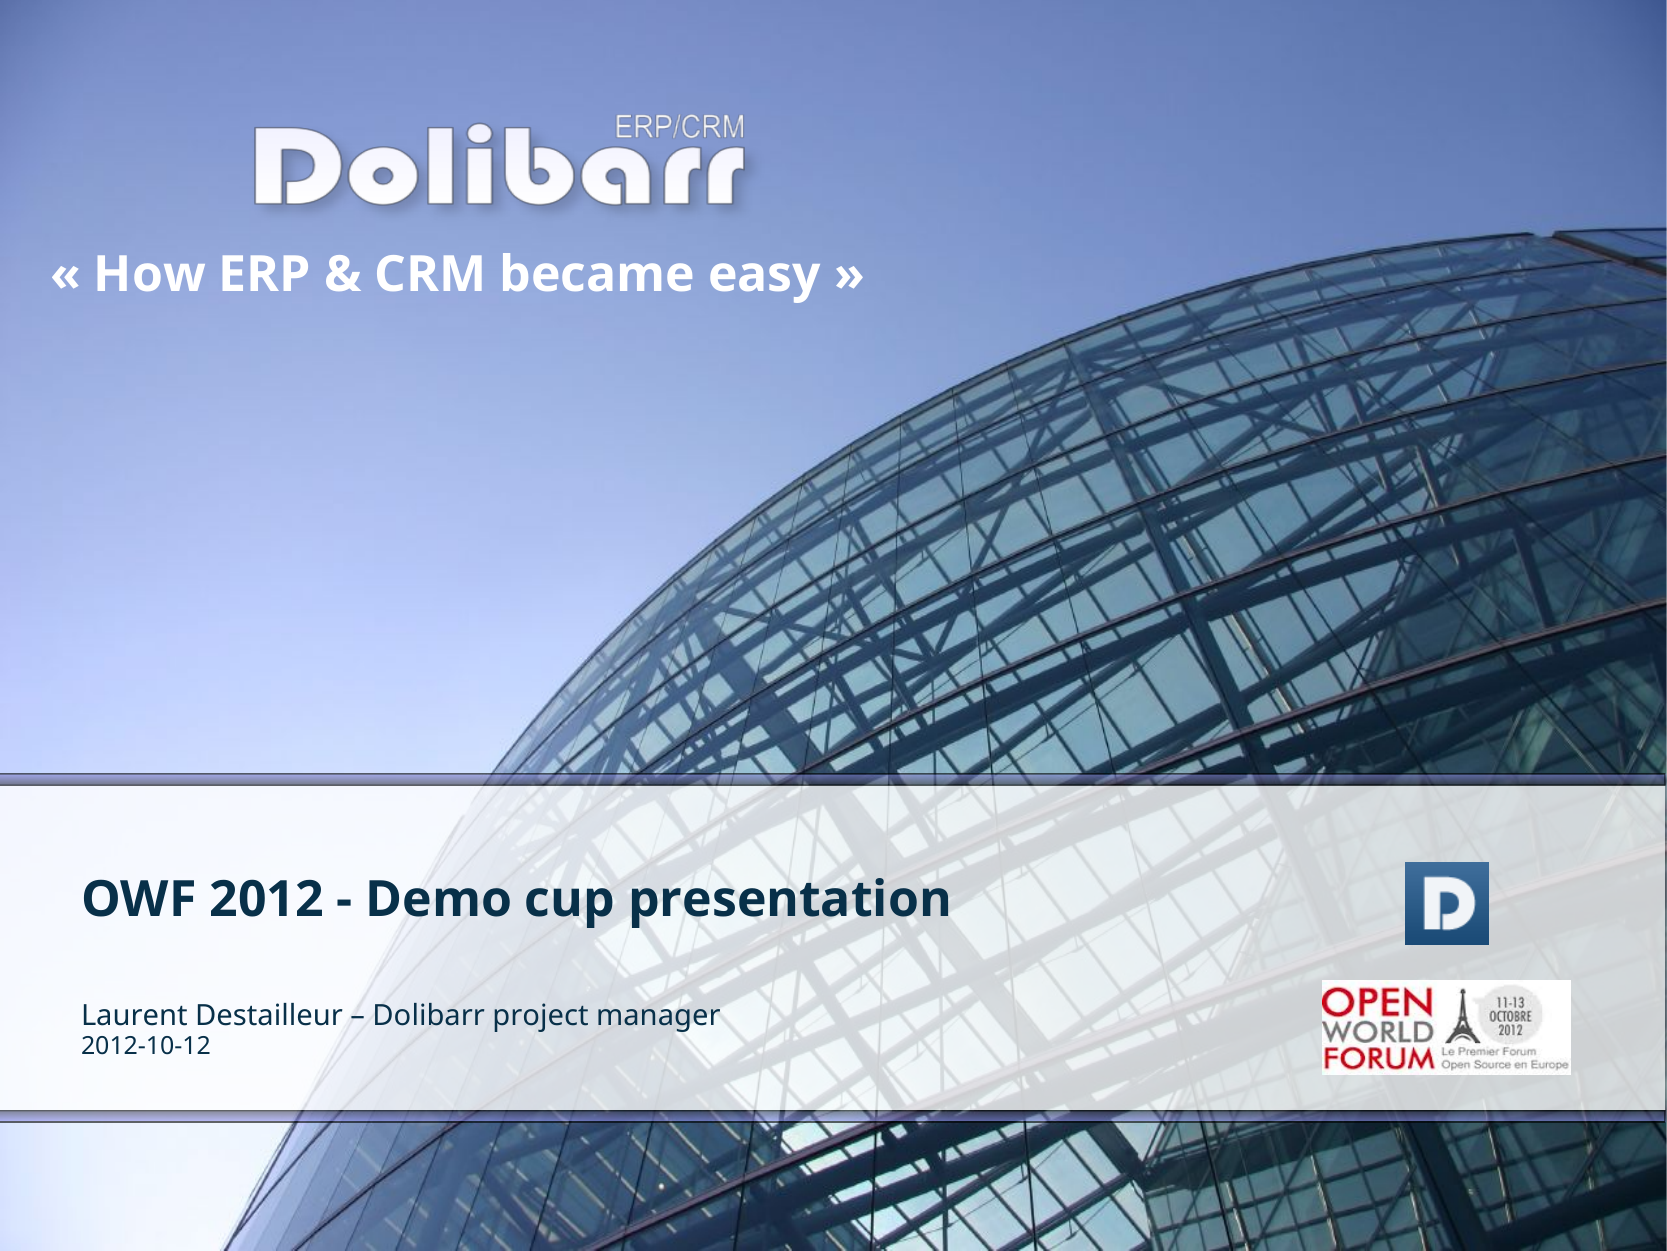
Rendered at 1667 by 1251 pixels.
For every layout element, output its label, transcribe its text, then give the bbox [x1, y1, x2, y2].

picture [0, 0, 1667, 1251]
text_box OWF 2012 - Demo cup presentation Laurent Destailleur – Dolibarr project manager 2012-10-12 [80, 810, 1602, 1061]
text_box « How ERP & CRM became easy » [35, 121, 1017, 308]
picture [1322, 980, 1571, 1075]
text_box [0, 773, 1666, 1123]
picture [1405, 862, 1489, 945]
